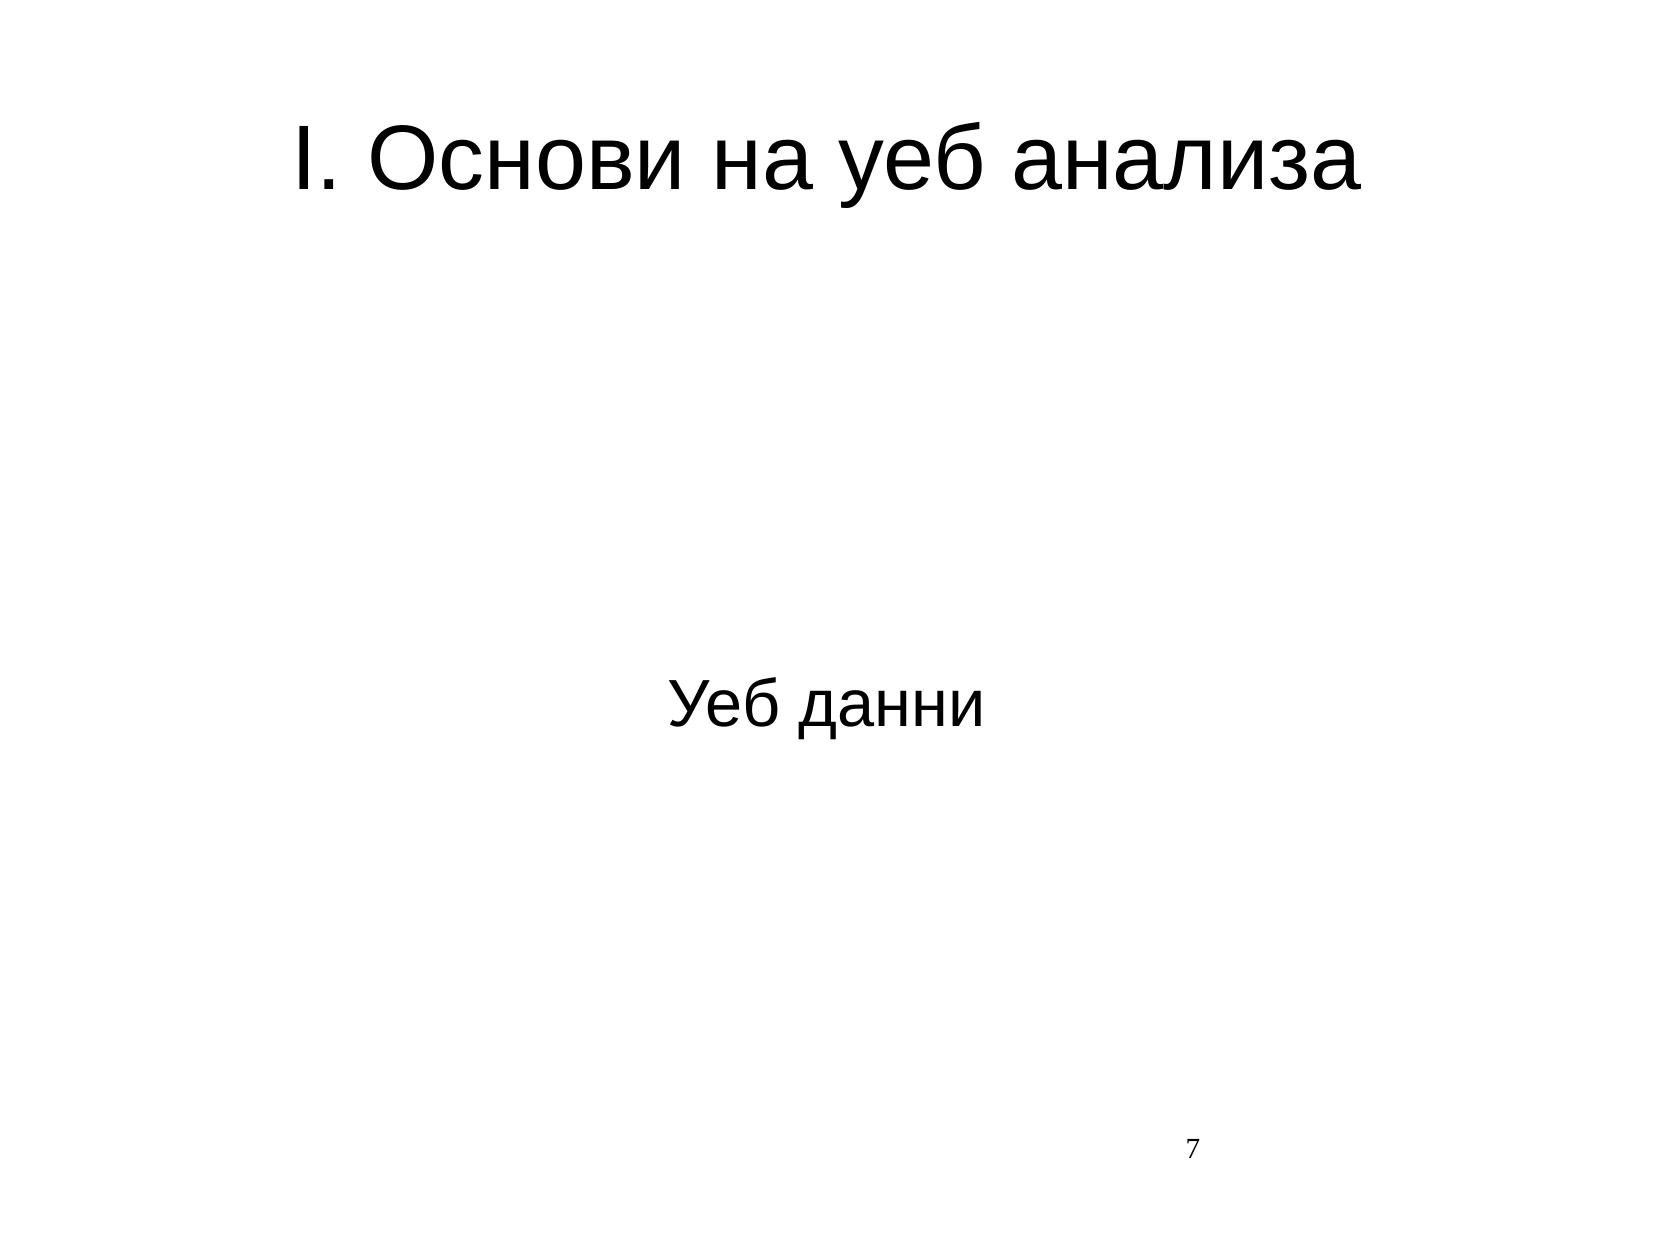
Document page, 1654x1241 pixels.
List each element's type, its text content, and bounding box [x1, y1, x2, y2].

subtitle Уеб данни [82, 290, 1571, 1109]
text_box [1185, 1129, 1571, 1216]
title I. Основи на уеб анализа [82, 49, 1571, 257]
